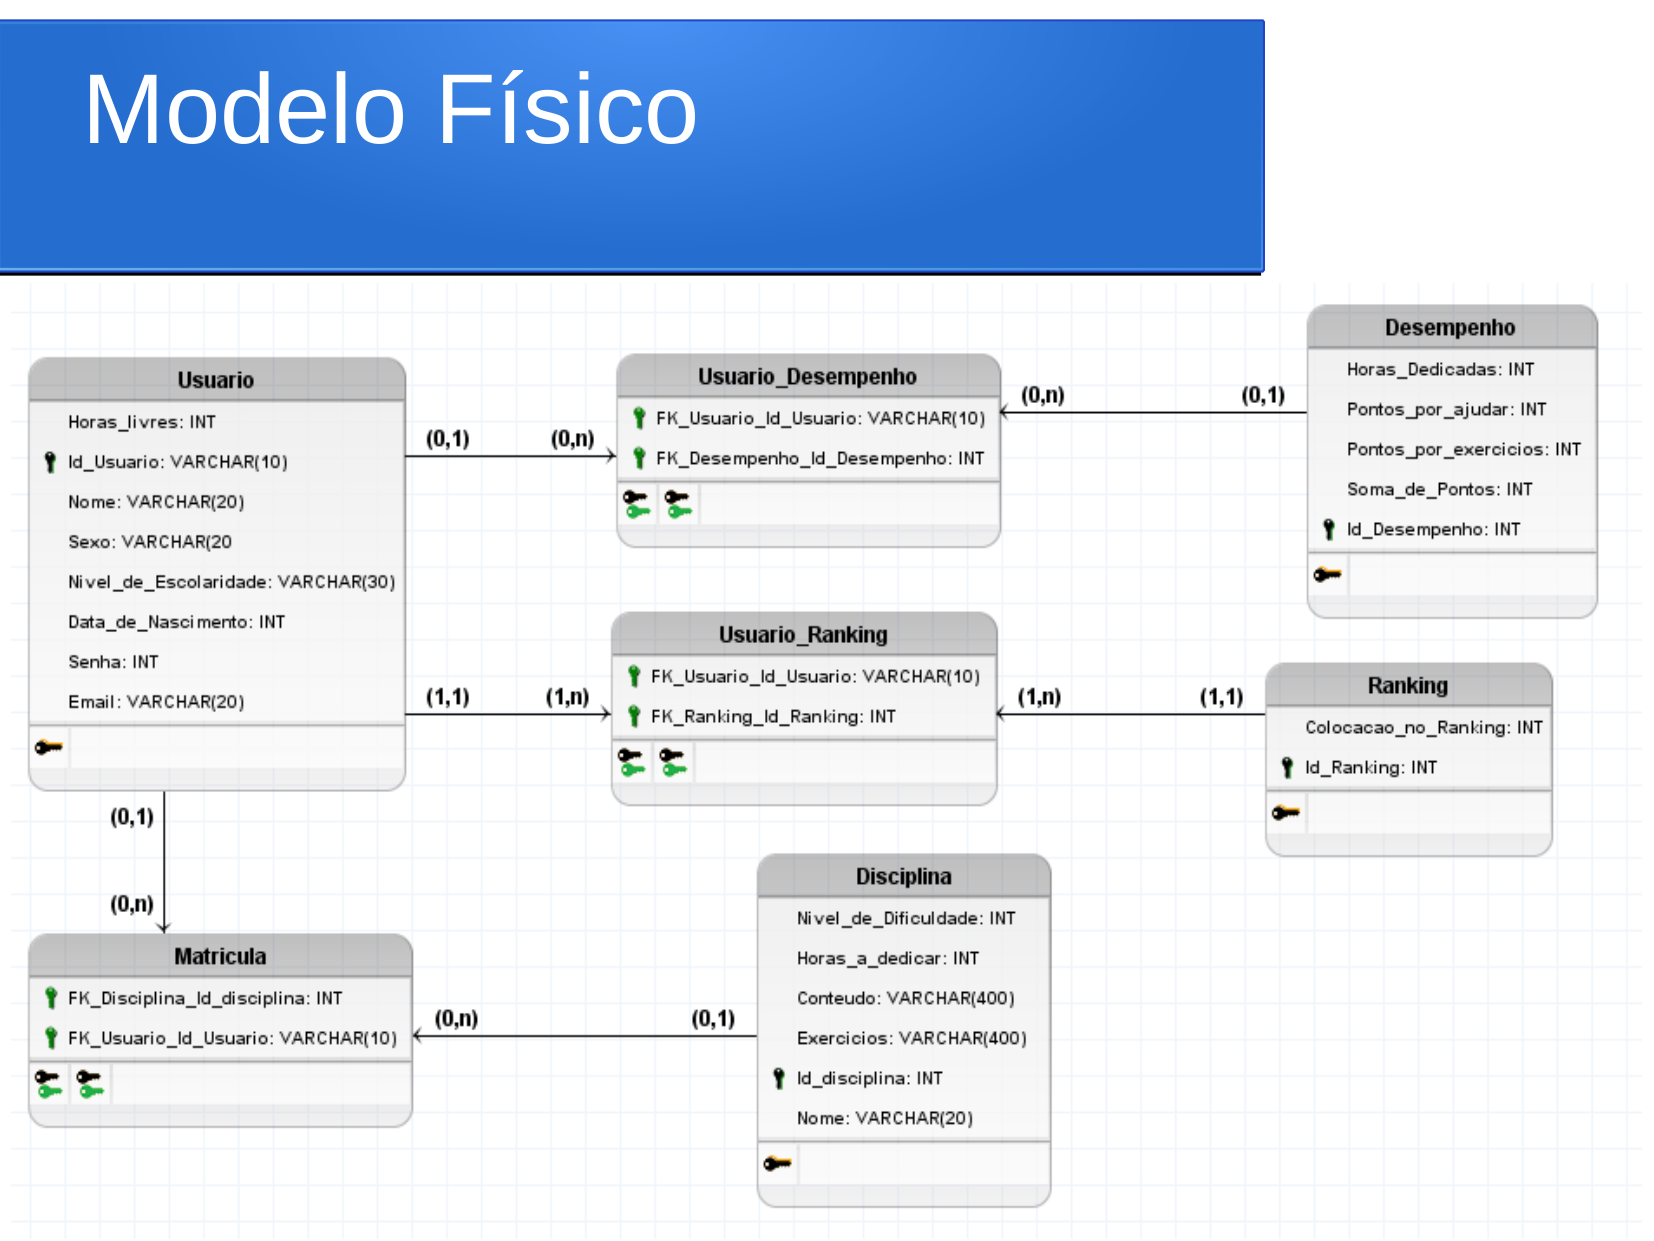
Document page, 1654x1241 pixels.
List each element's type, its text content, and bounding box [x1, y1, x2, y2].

picture [11, 283, 1642, 1241]
title Modelo Físico [82, 5, 1571, 213]
